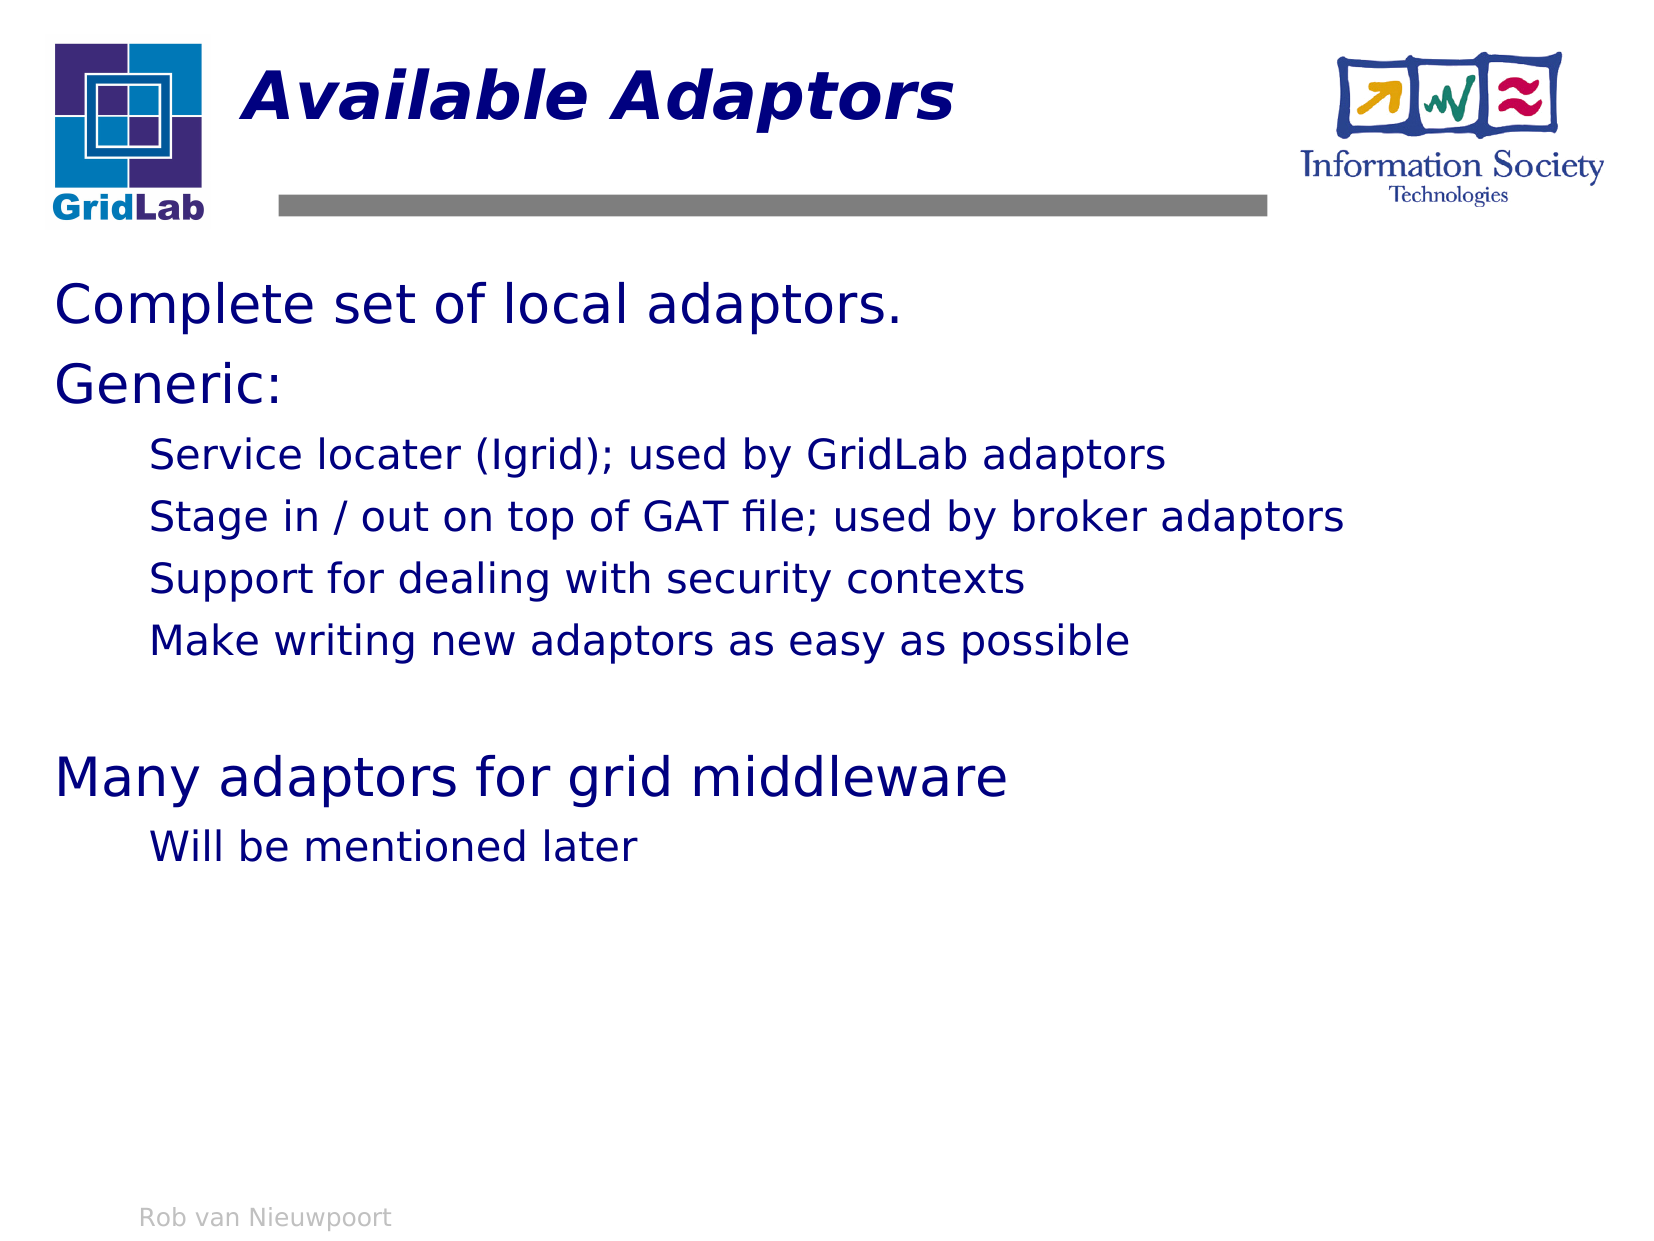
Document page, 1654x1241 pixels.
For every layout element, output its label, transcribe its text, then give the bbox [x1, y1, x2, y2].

picture [1293, 34, 1611, 214]
list Complete set of local adaptors. Generic: Service locater (Igrid); used by GridLab adaptors Stage in / out on top of GAT file; used by broker adaptors Support for dealing with security contexts Make writing new adaptors as easy as possible Many adaptors for grid middleware Will be mentioned later [55, 268, 1599, 1135]
title Available Adaptors [243, 0, 1280, 187]
picture [45, 34, 211, 230]
